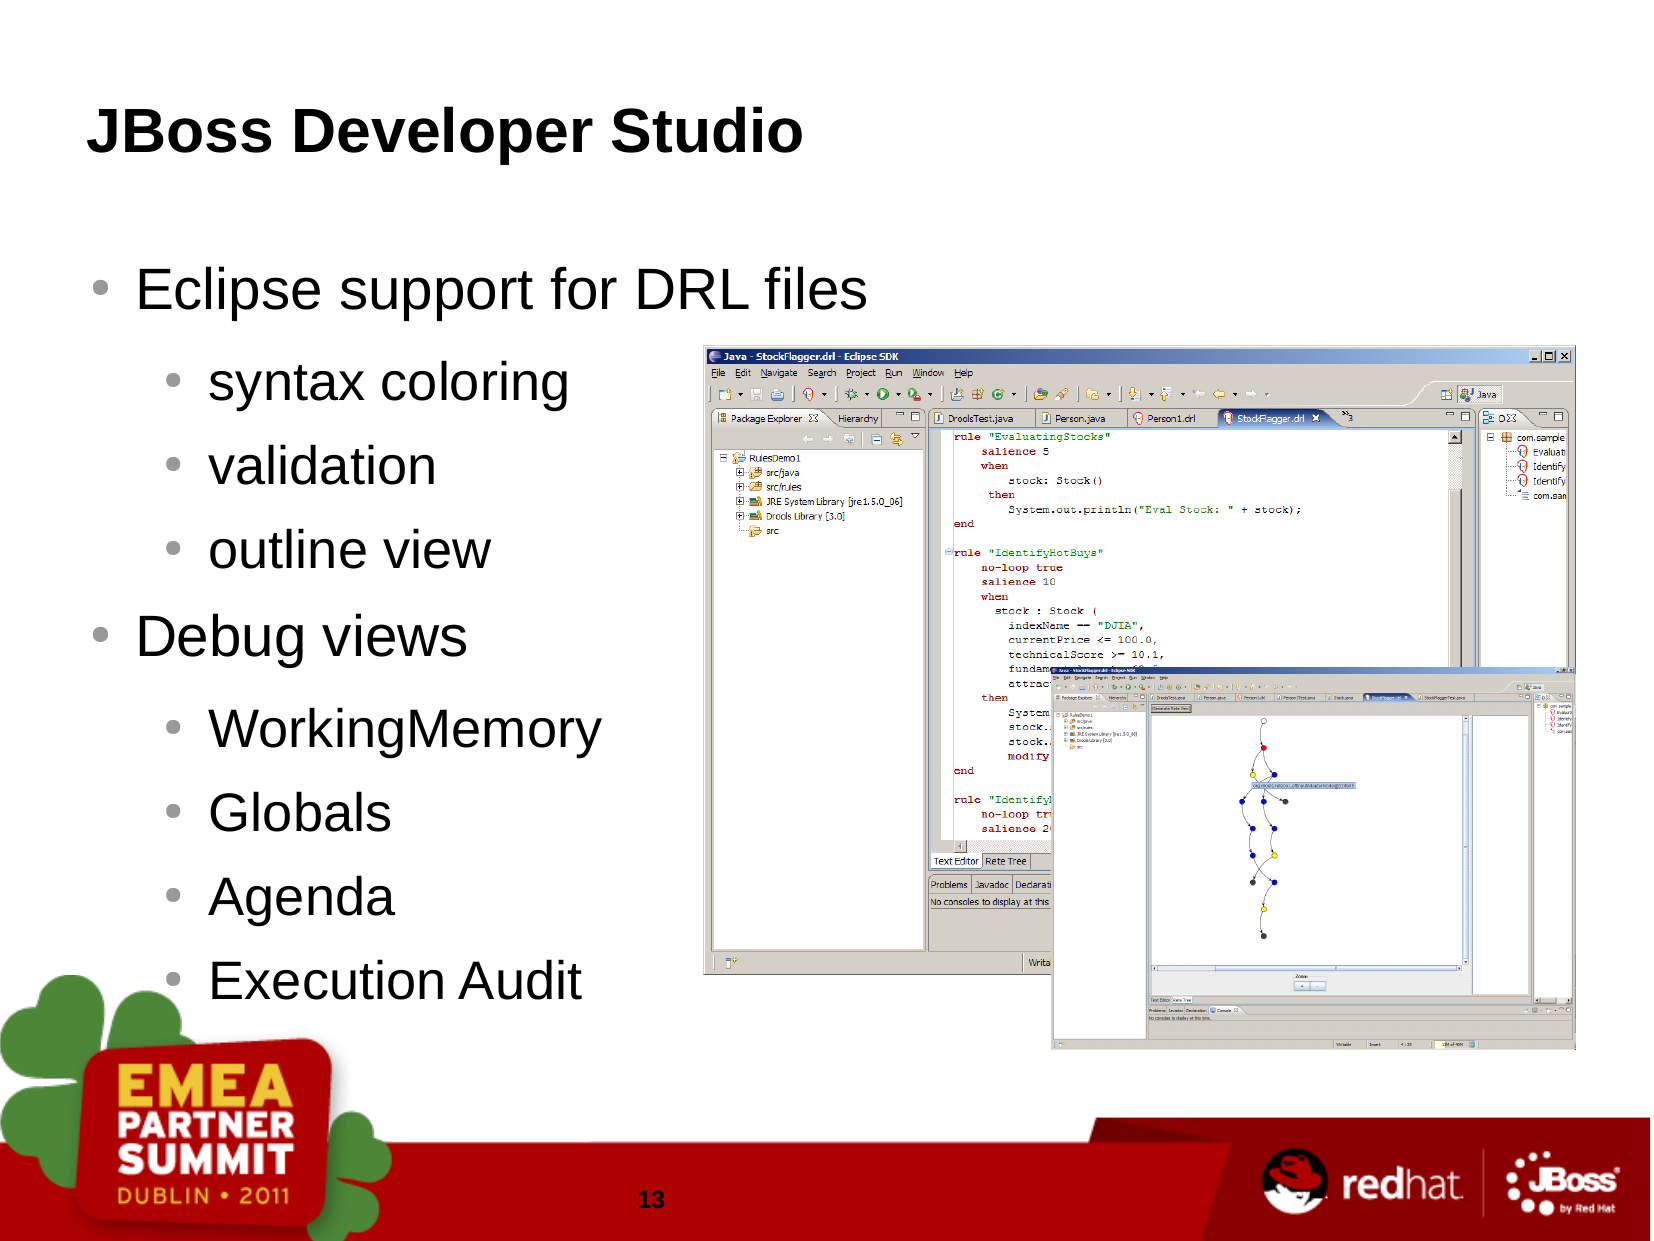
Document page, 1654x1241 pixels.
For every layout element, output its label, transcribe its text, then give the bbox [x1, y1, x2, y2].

list Eclipse support for DRL files syntax coloring validation outline view Debug views WorkingMemory Globals Agenda Execution Audit [75, 256, 1564, 1051]
picture [0, 345, 1651, 1241]
title JBoss Developer Studio [86, 37, 1576, 226]
